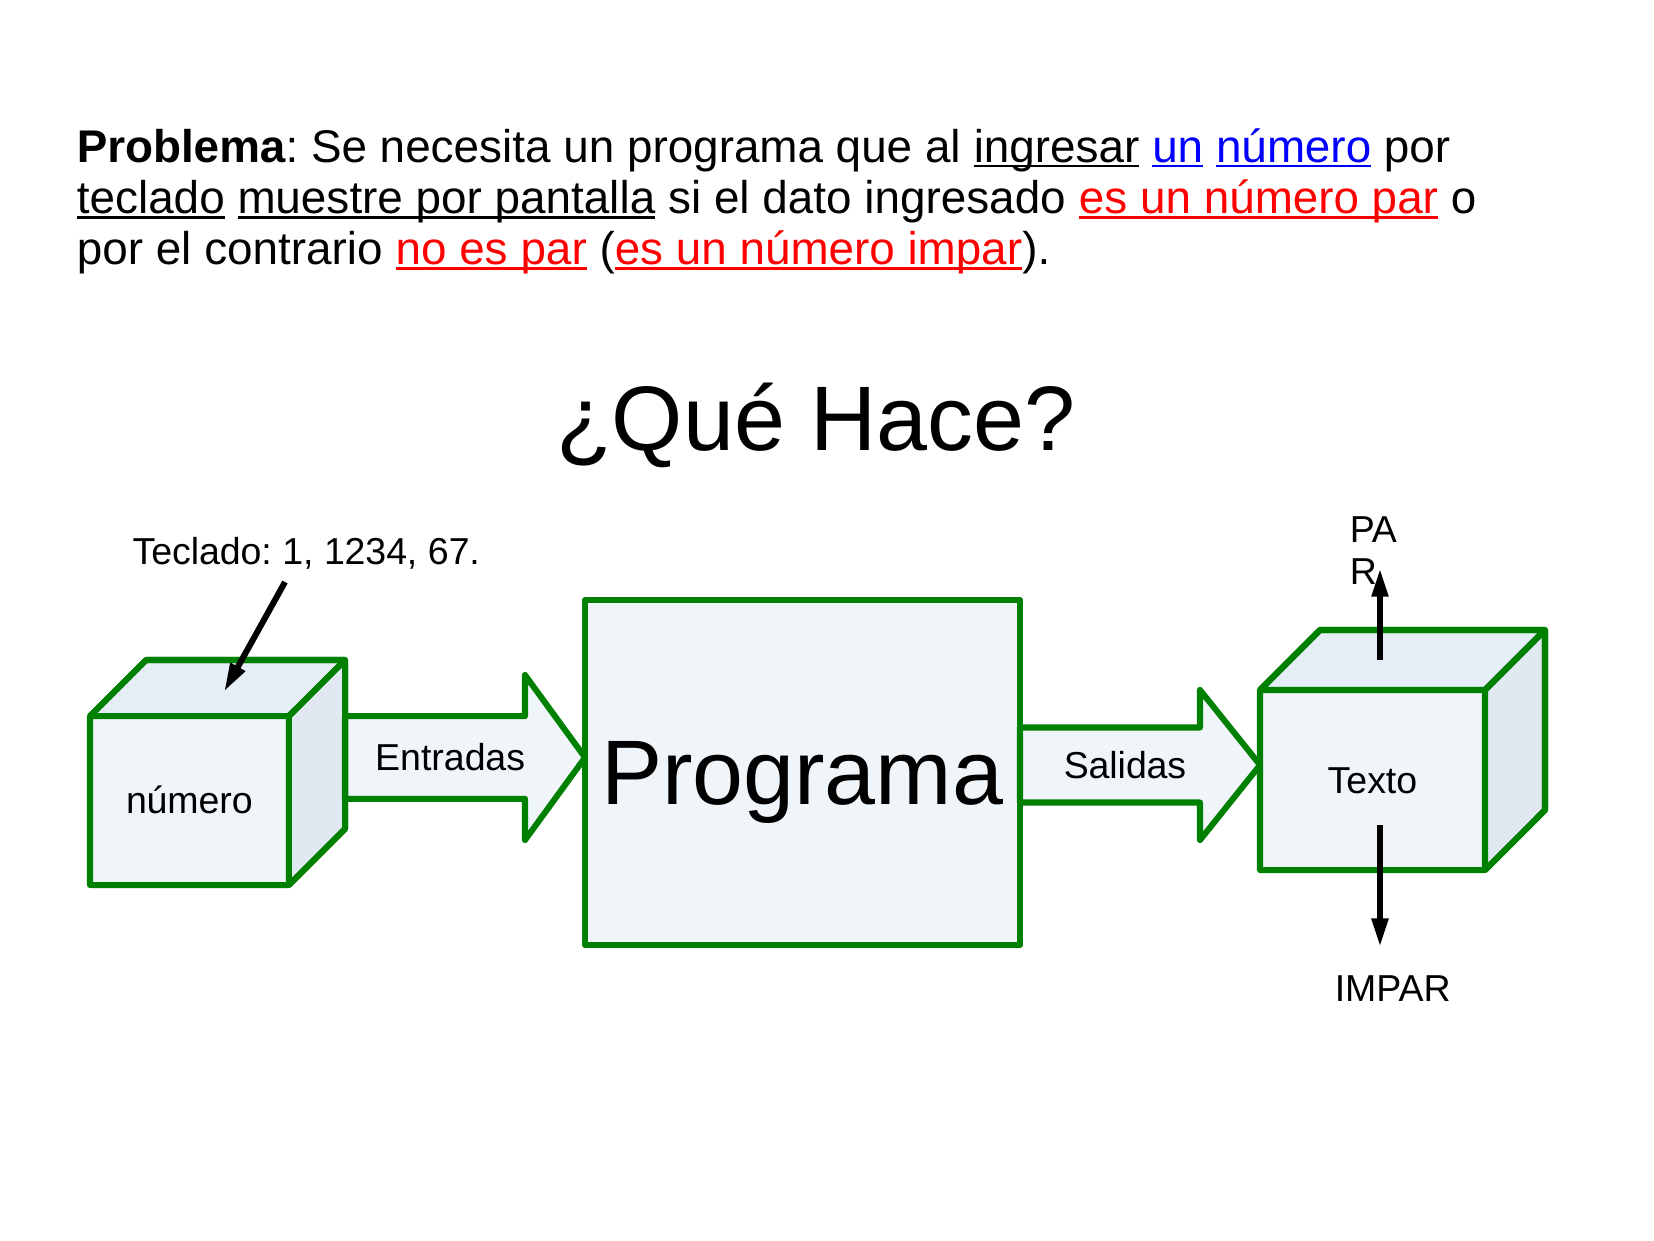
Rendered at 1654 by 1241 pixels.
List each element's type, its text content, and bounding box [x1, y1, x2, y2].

text_box Texto [1260, 691, 1485, 871]
text_box ? [90, 660, 344, 717]
text_box PAR [1335, 522, 1439, 579]
text_box Es par [1260, 630, 1544, 691]
text_box IMPAR [1320, 960, 1465, 1017]
text_box Entradas [346, 675, 586, 841]
text_box Teclado: 1, 1234, 67. [105, 522, 496, 583]
text_box Salidas [1020, 690, 1260, 841]
title ¿Qué Hace? [71, 315, 1561, 523]
text_box Programa [585, 600, 1021, 946]
subtitle Problema: Se necesita un programa que al ingresar un número por teclado muestre por pantalla si el dato ingresado es un número par o por el contrario no es par (es un número impar). [76, 105, 1510, 291]
text_box número [90, 717, 288, 886]
